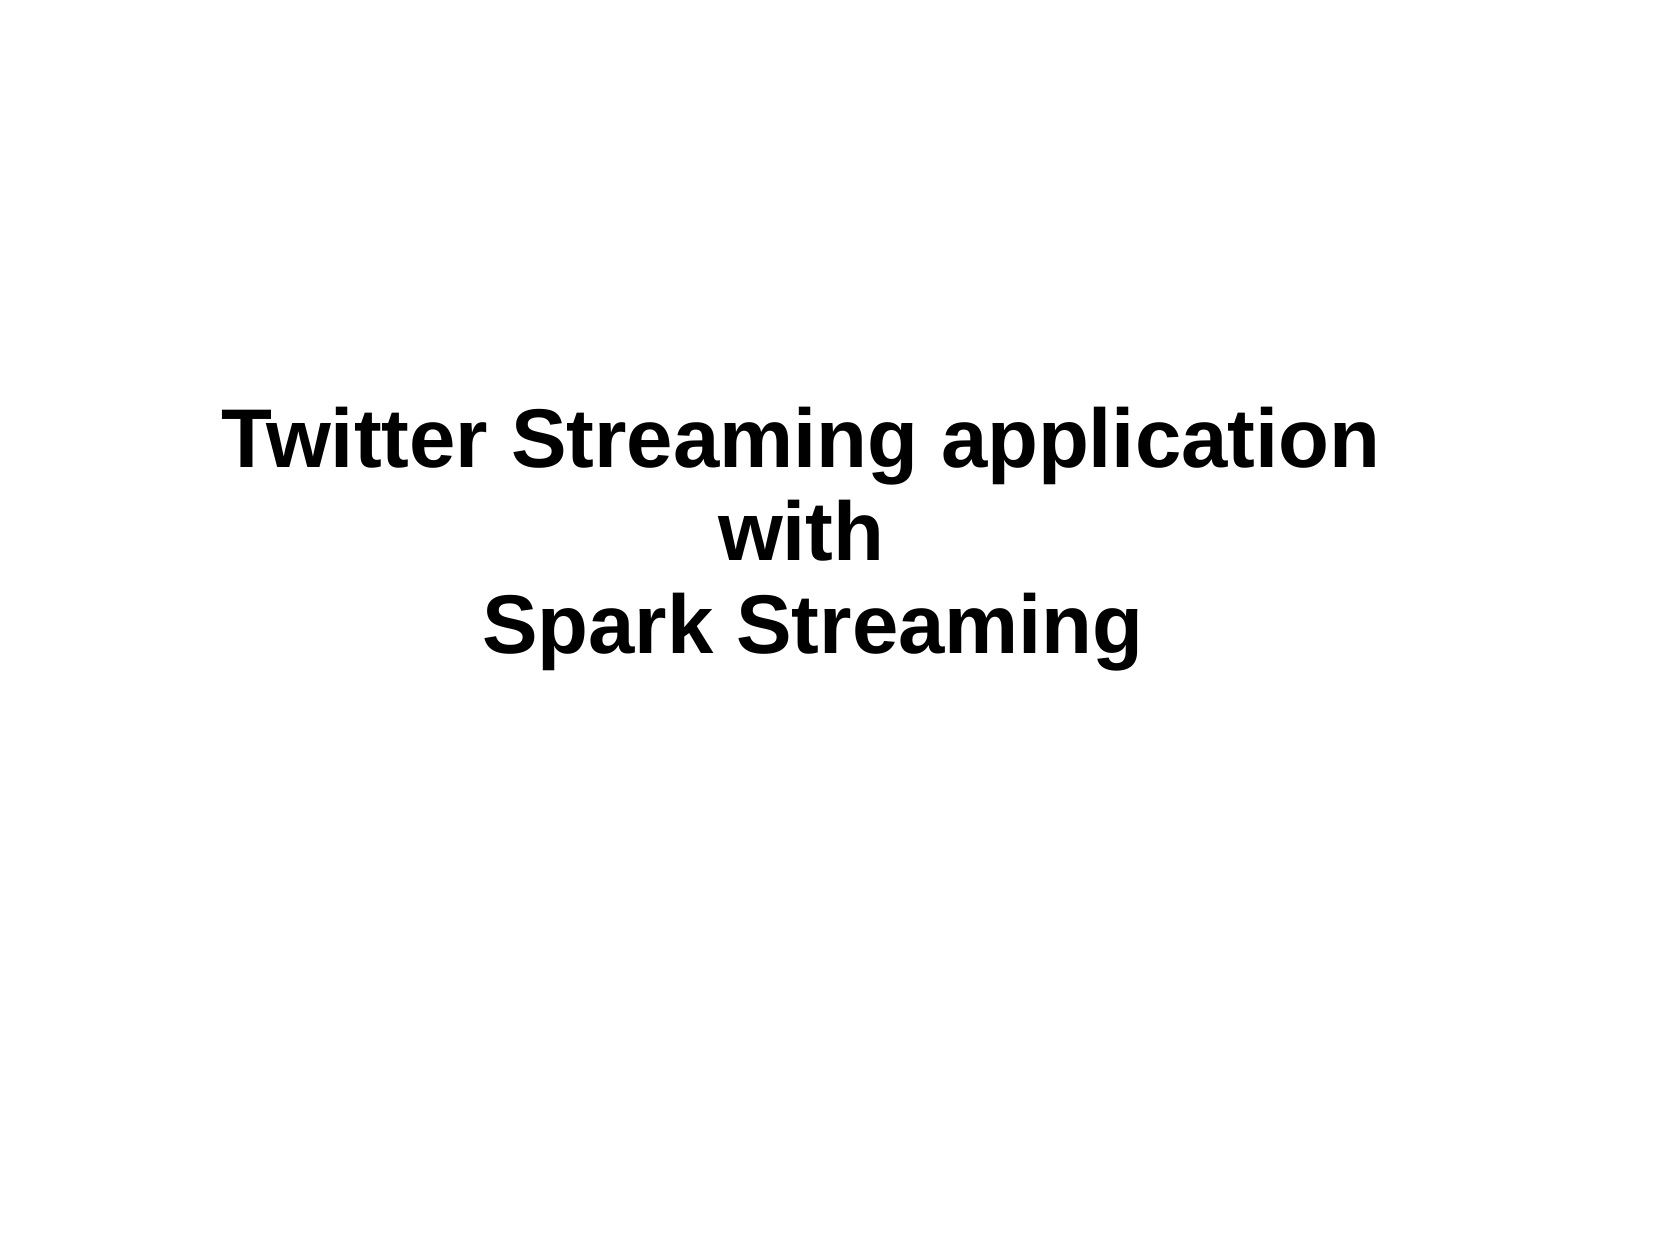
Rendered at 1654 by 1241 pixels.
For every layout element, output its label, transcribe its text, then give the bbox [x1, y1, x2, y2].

text_box Twitter Streaming application with Spark Streaming [206, 385, 1420, 680]
